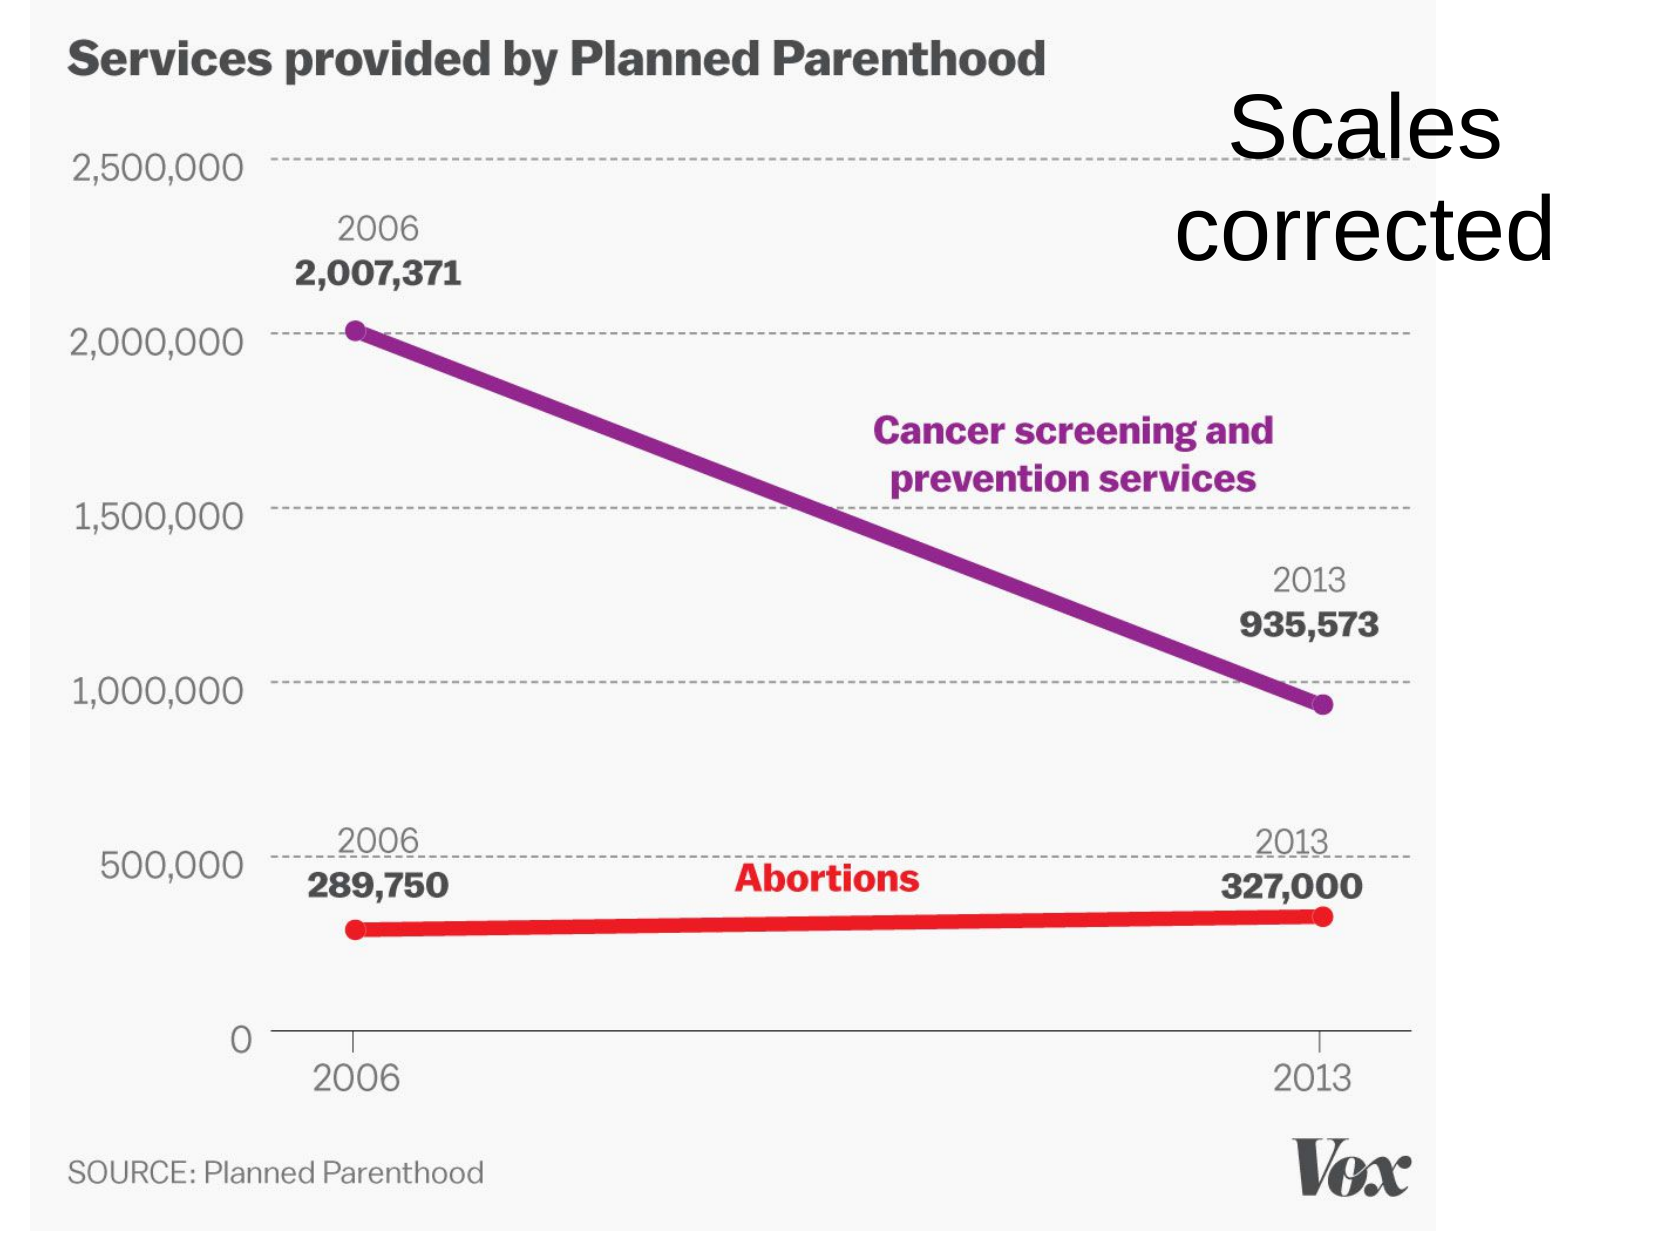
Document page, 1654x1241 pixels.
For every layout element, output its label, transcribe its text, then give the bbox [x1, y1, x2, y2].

text_box Scales corrected [1111, 75, 1621, 281]
picture [30, 0, 1436, 1231]
